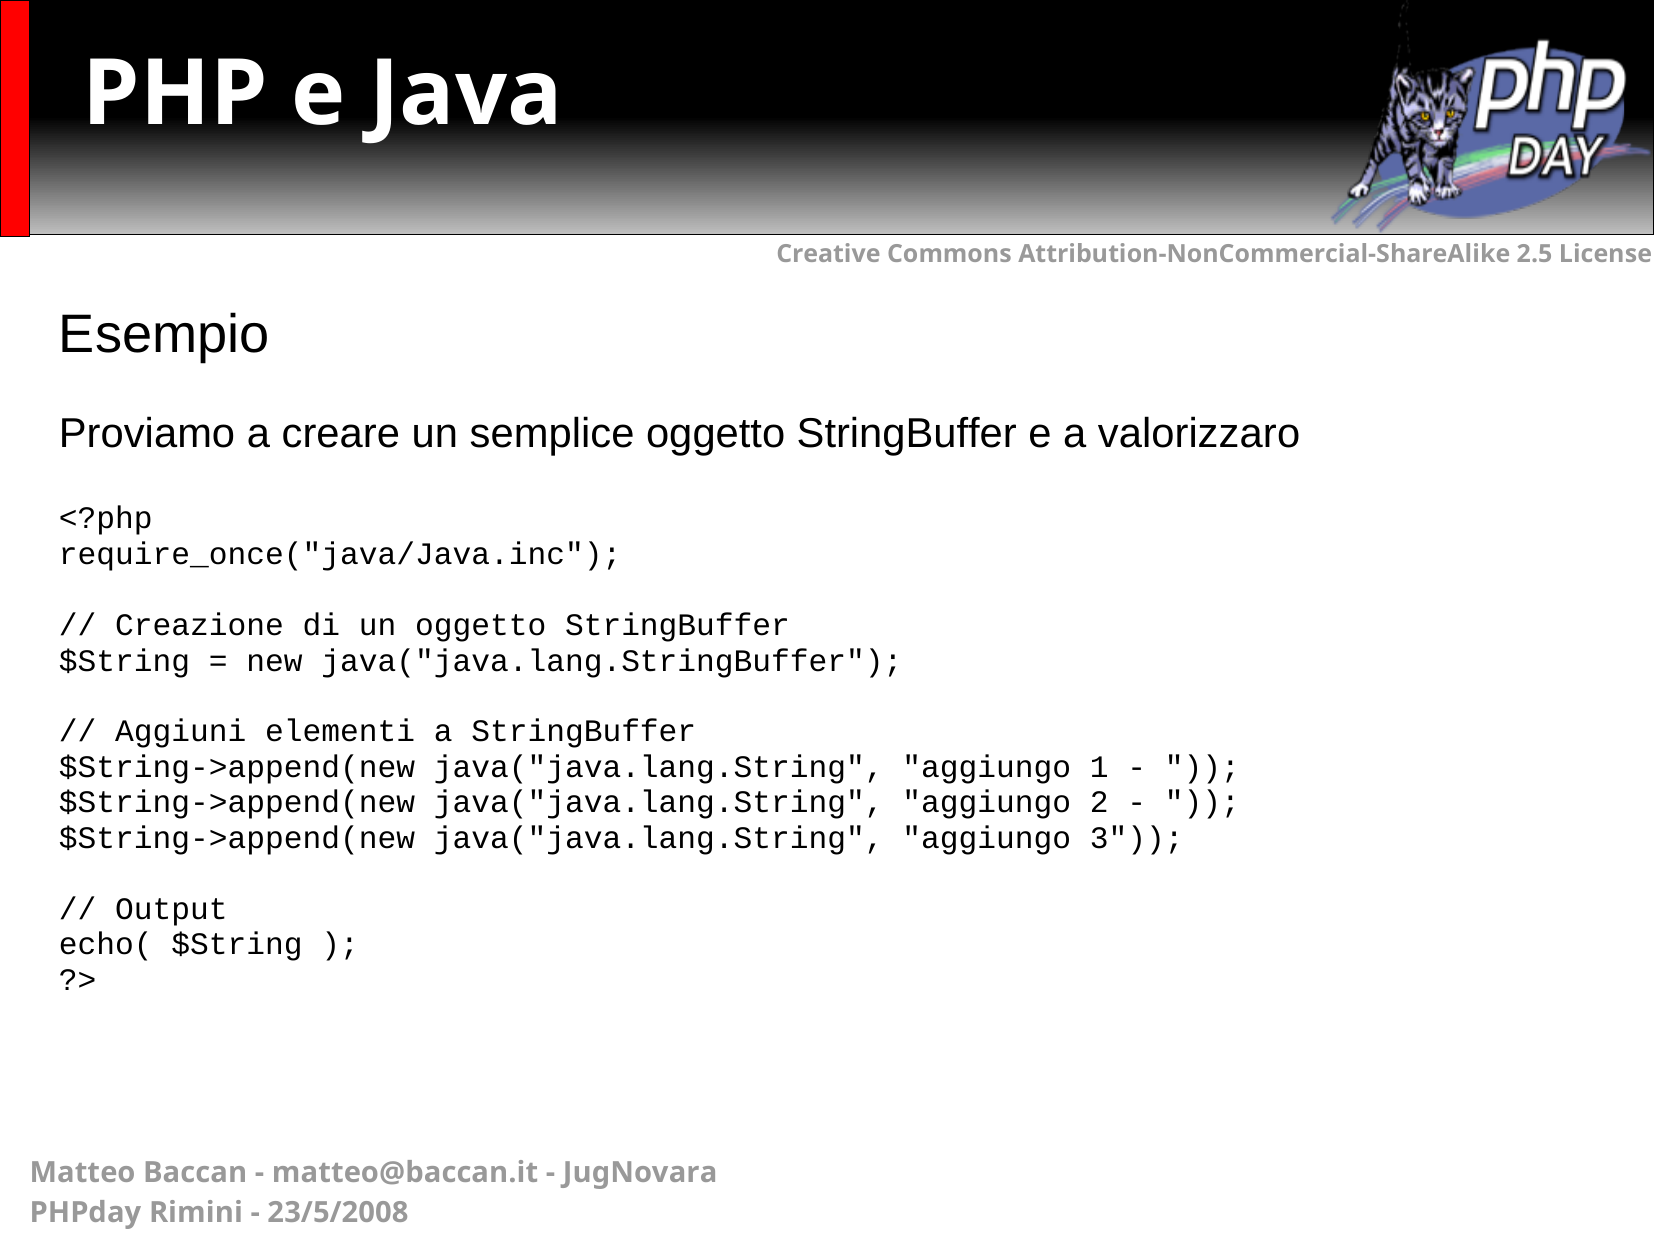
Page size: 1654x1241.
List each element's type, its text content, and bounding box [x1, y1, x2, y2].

title PHP e Java [82, 29, 768, 148]
text_box [627, 219, 1188, 291]
picture [1328, 0, 1654, 237]
subtitle Esempio Proviamo a creare un semplice oggetto StringBuffer e a valorizzaro <?php require_once("java/Java.inc"); // Creazione di un oggetto StringBuffer $String = new java("java.lang.StringBuffer"); // Aggiuni elementi a StringBuffer $String->append(new java("java.lang.String", "aggiungo 1 - ")); $String->append(new java("java.lang.String", "aggiungo 2 - ")); $String->append(new java("java.lang.String", "aggiungo 3")); // Output echo( $String ); ?> [59, 314, 1625, 989]
